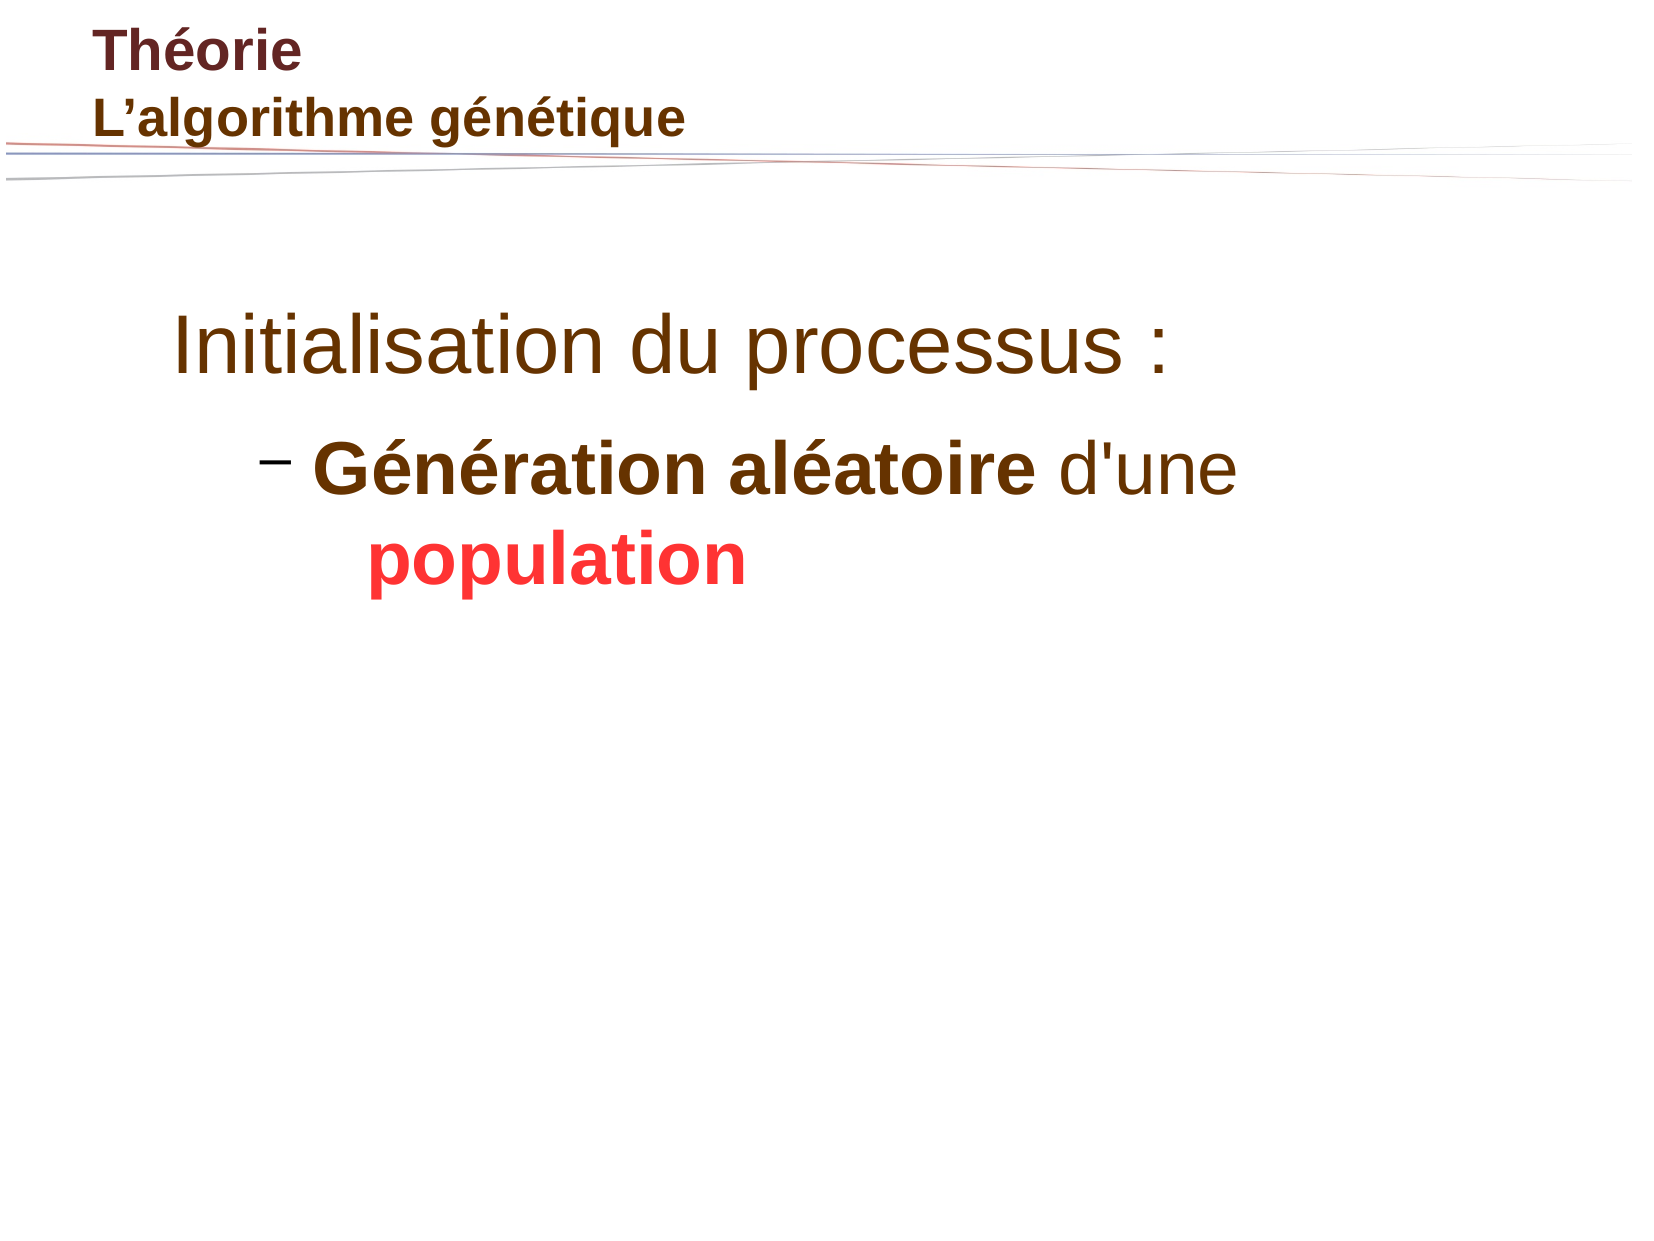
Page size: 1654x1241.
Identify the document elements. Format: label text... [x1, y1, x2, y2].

title Théorie L’algorithme génétique [0, 11, 780, 130]
picture [6, 133, 1632, 208]
list Initialisation du processus : Génération aléatoire d'une population [82, 290, 1595, 1109]
